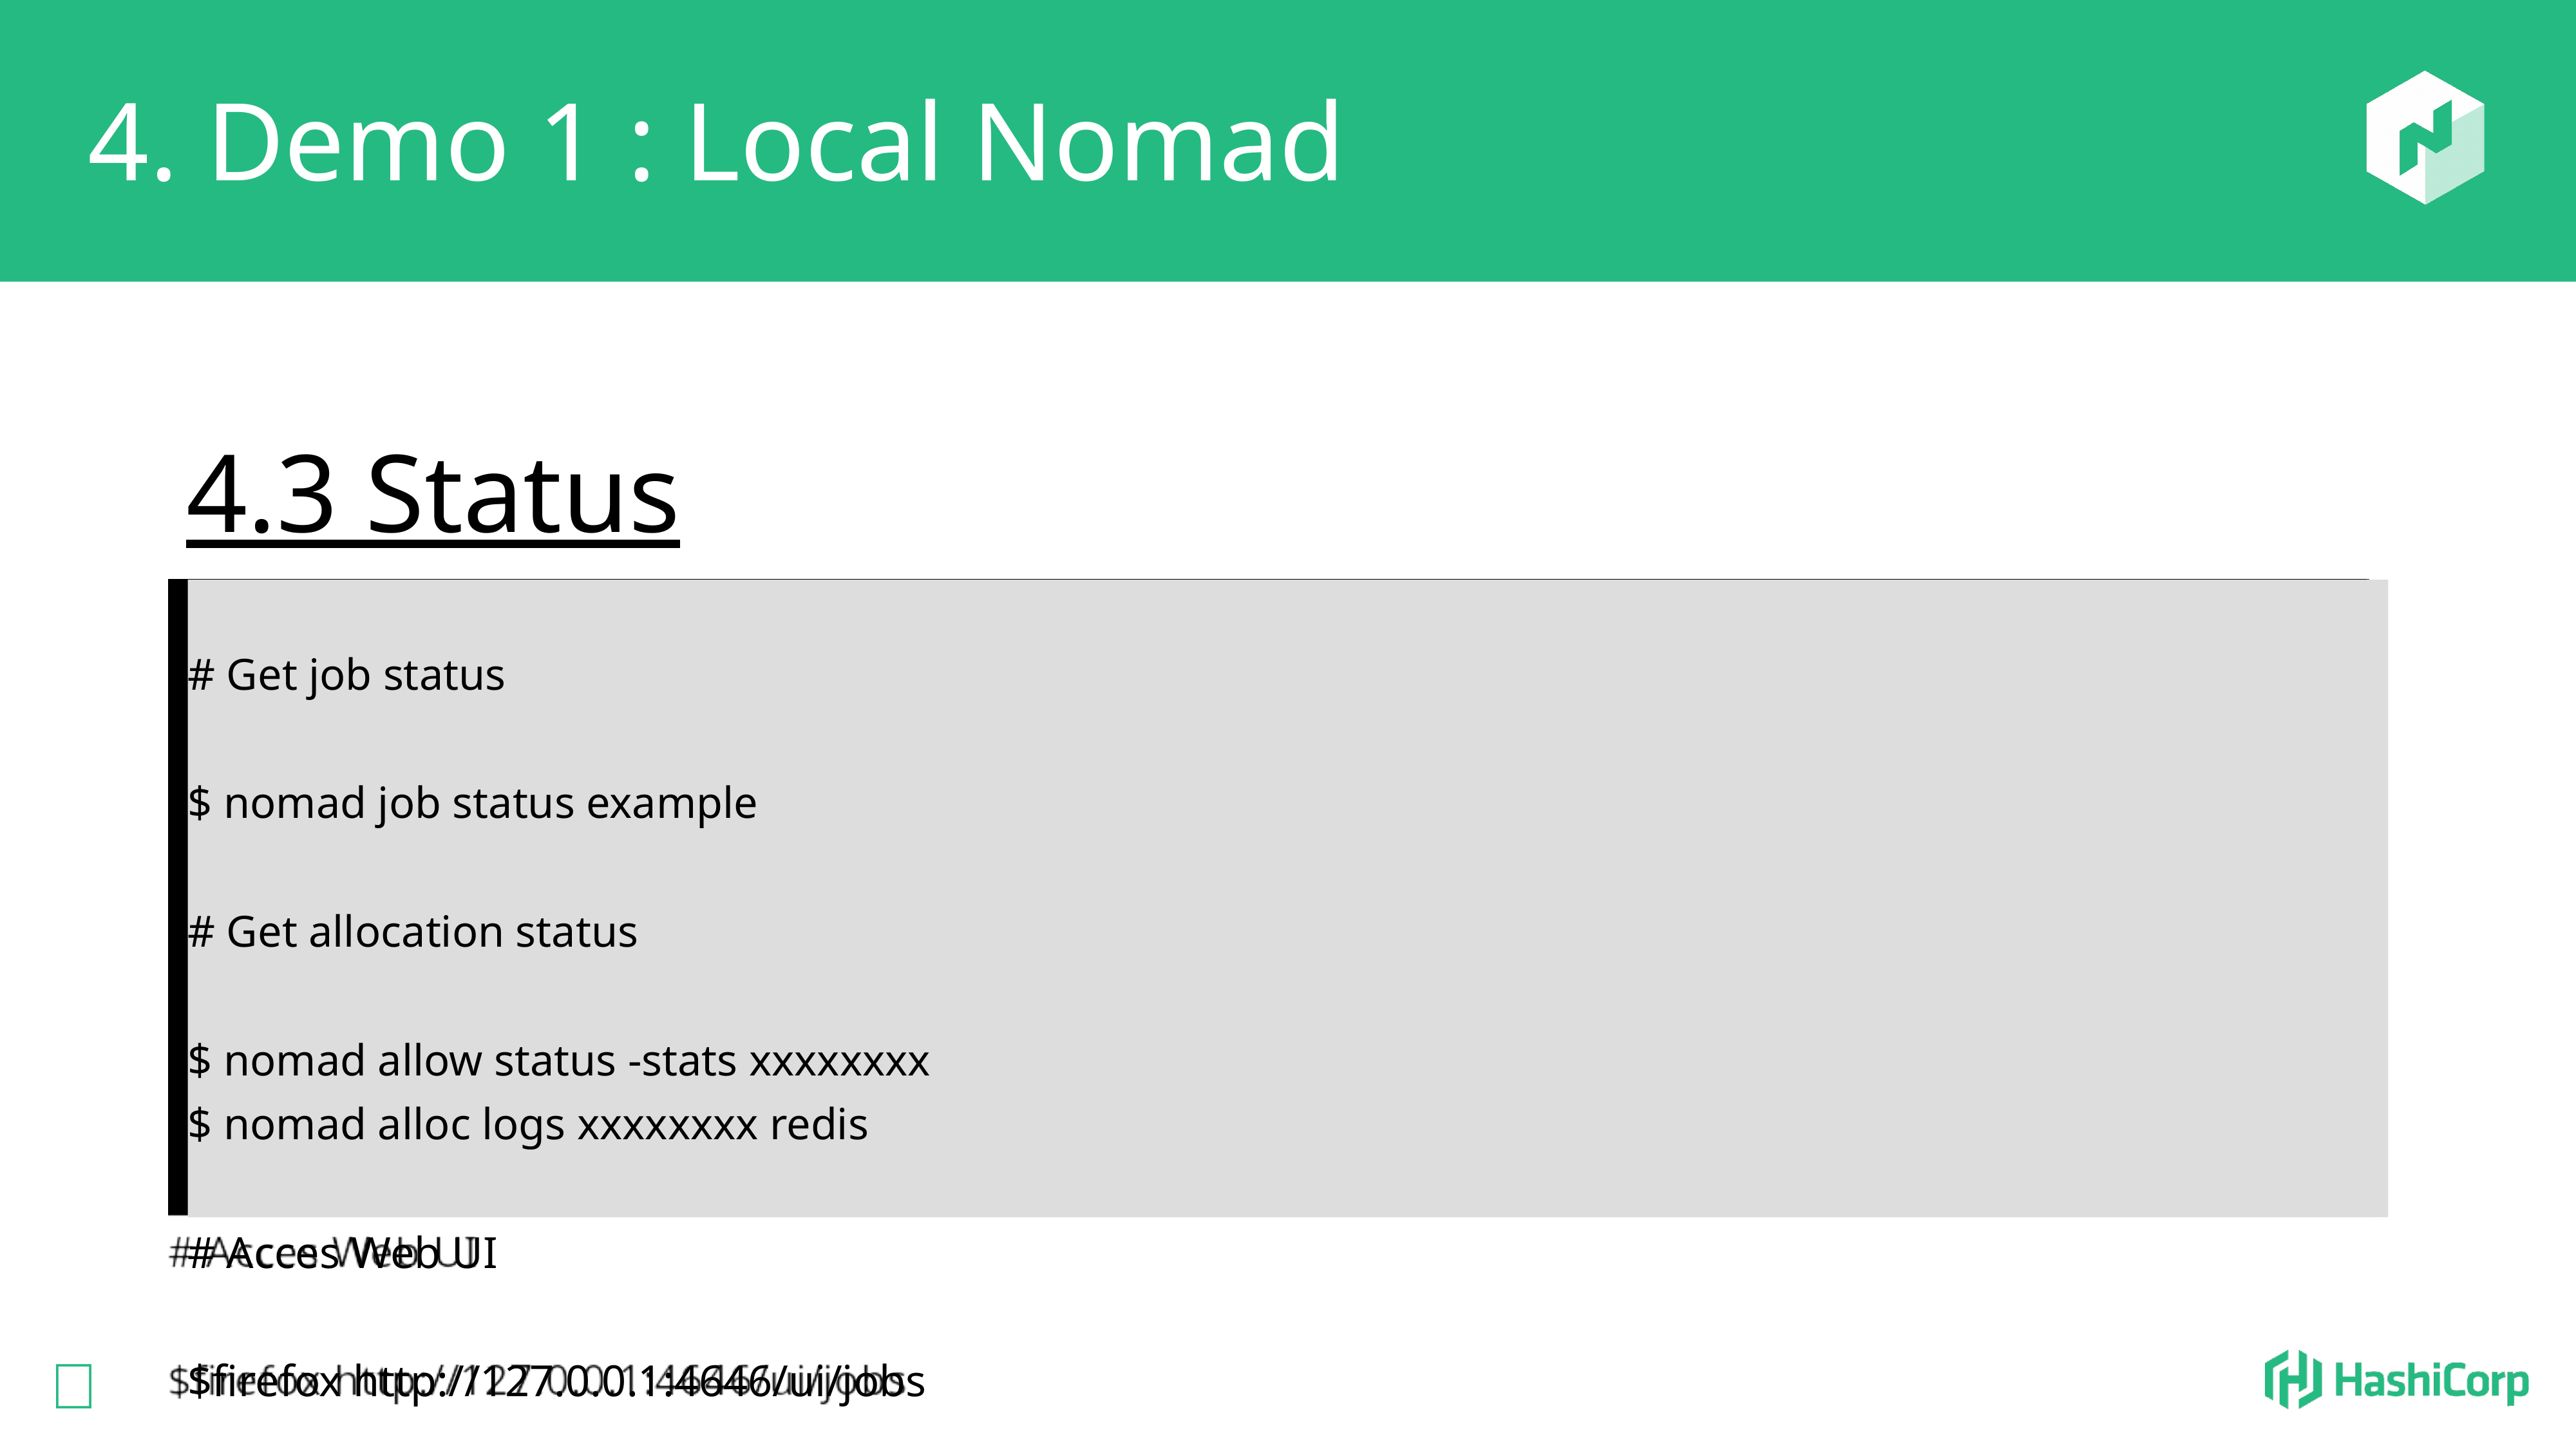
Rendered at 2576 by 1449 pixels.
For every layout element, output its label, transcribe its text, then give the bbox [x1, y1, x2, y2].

picture [2358, 70, 2493, 205]
title 4. Demo 1 : Local Nomad [82, 37, 2313, 238]
picture [2265, 1349, 2529, 1410]
list 4.3 Status [186, 402, 2387, 580]
list # Get job status $ nomad job status example # Get allocation status $ nomad allow status -stats xxxxxxxx $ nomad alloc logs xxxxxxxx redis # Acces Web UI $firefox http://127.0.0.1:4646/ui/jobs [187, 580, 2389, 1218]
